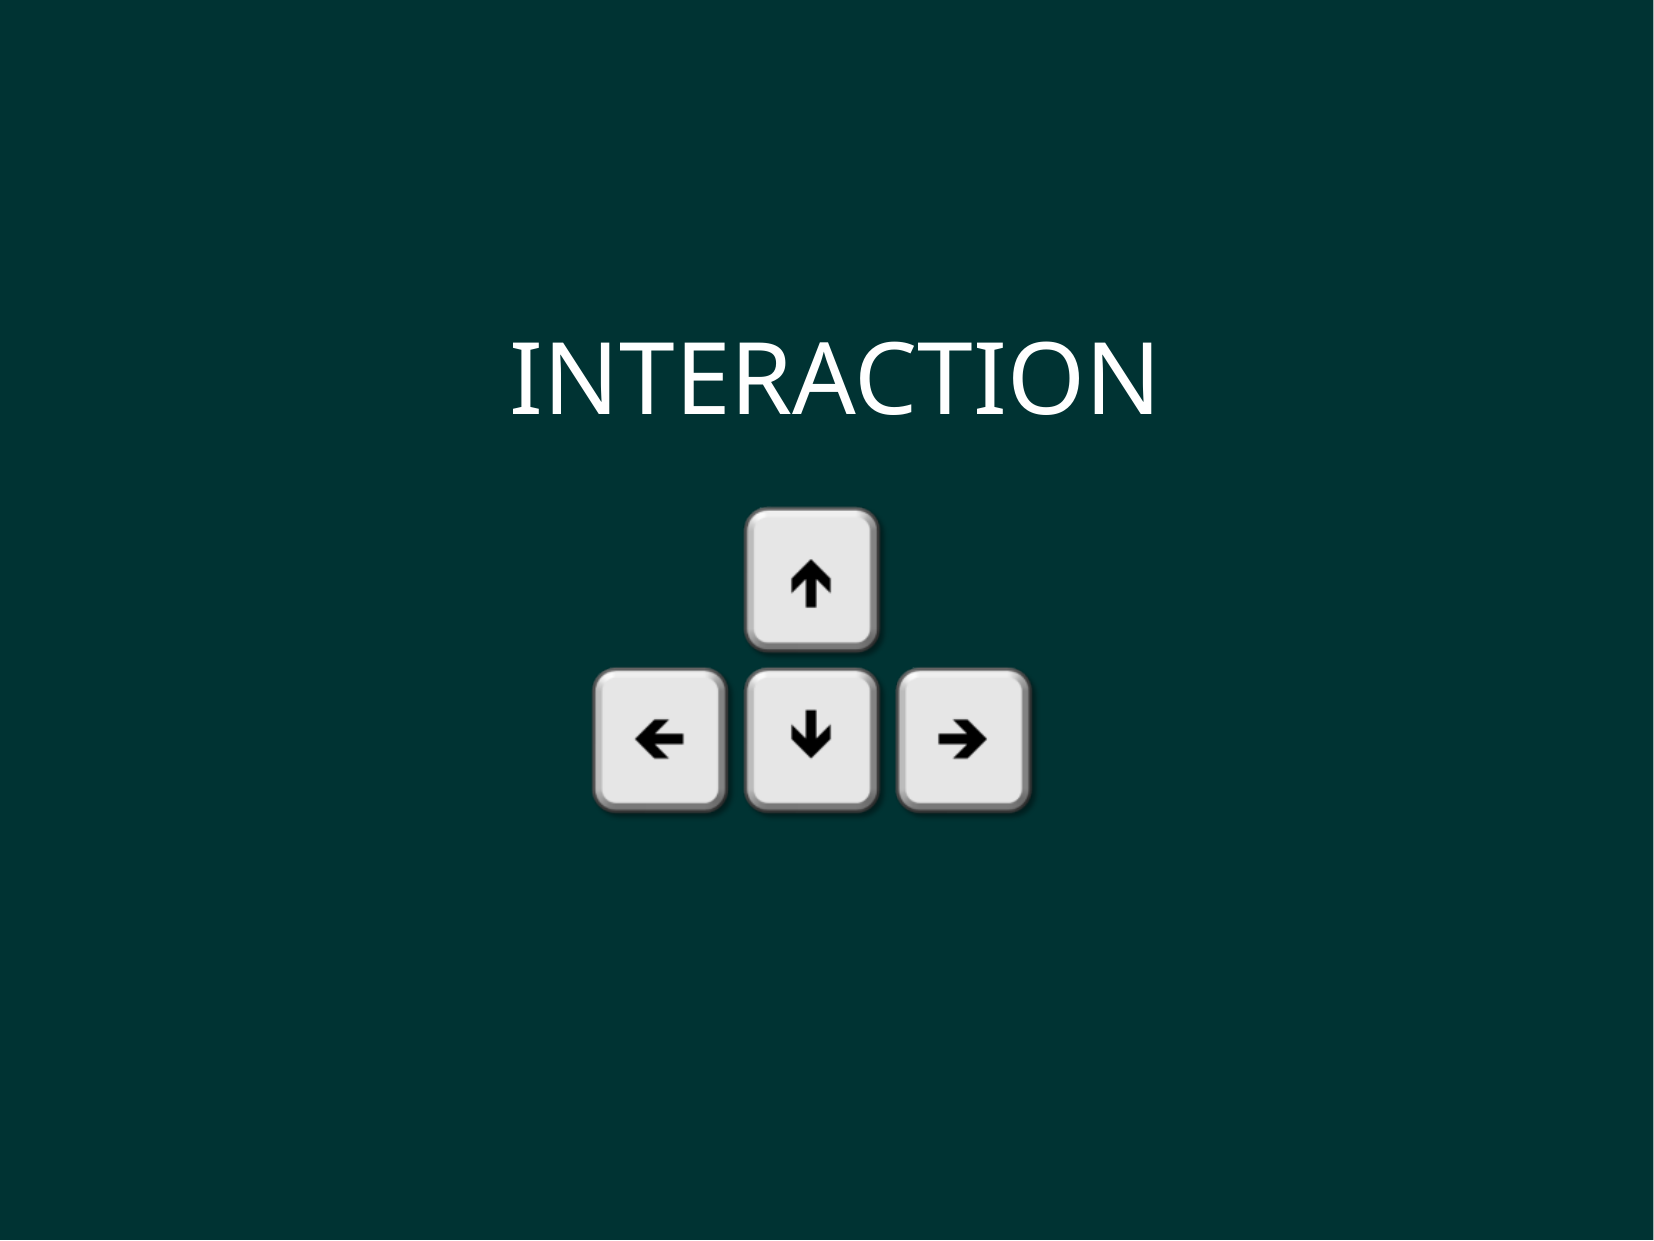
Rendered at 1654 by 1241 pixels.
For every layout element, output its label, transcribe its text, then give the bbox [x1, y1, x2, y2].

picture [570, 501, 1044, 826]
text_box INTERACTION [495, 300, 1149, 428]
